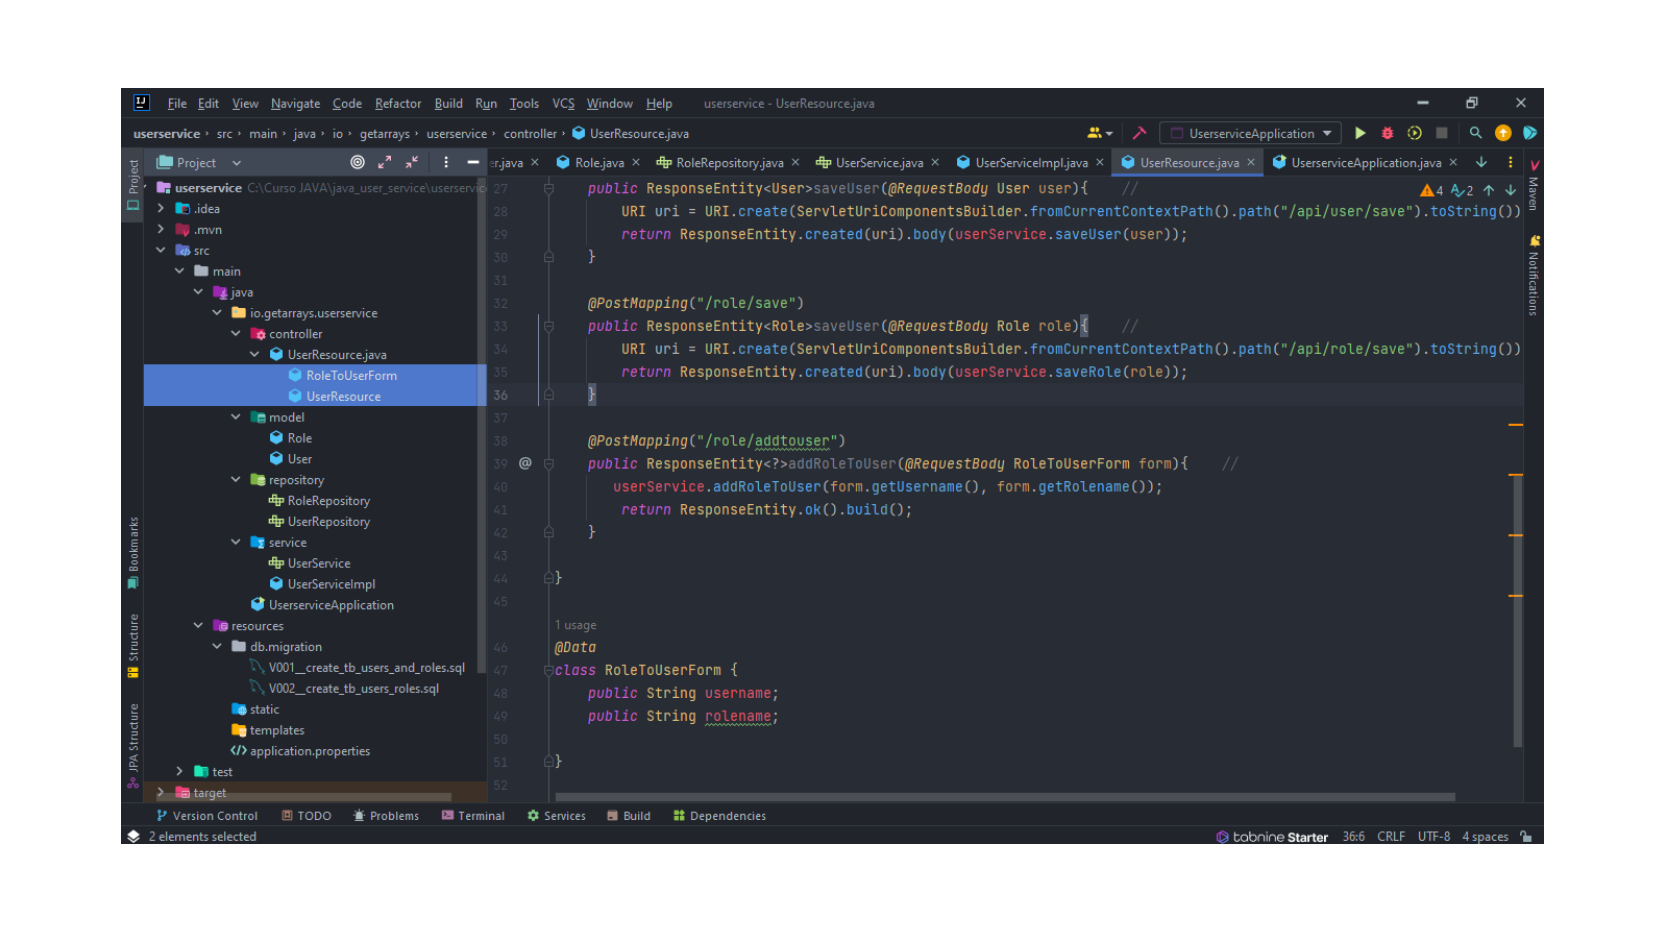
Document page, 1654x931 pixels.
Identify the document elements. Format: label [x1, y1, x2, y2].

picture [121, 88, 1544, 844]
